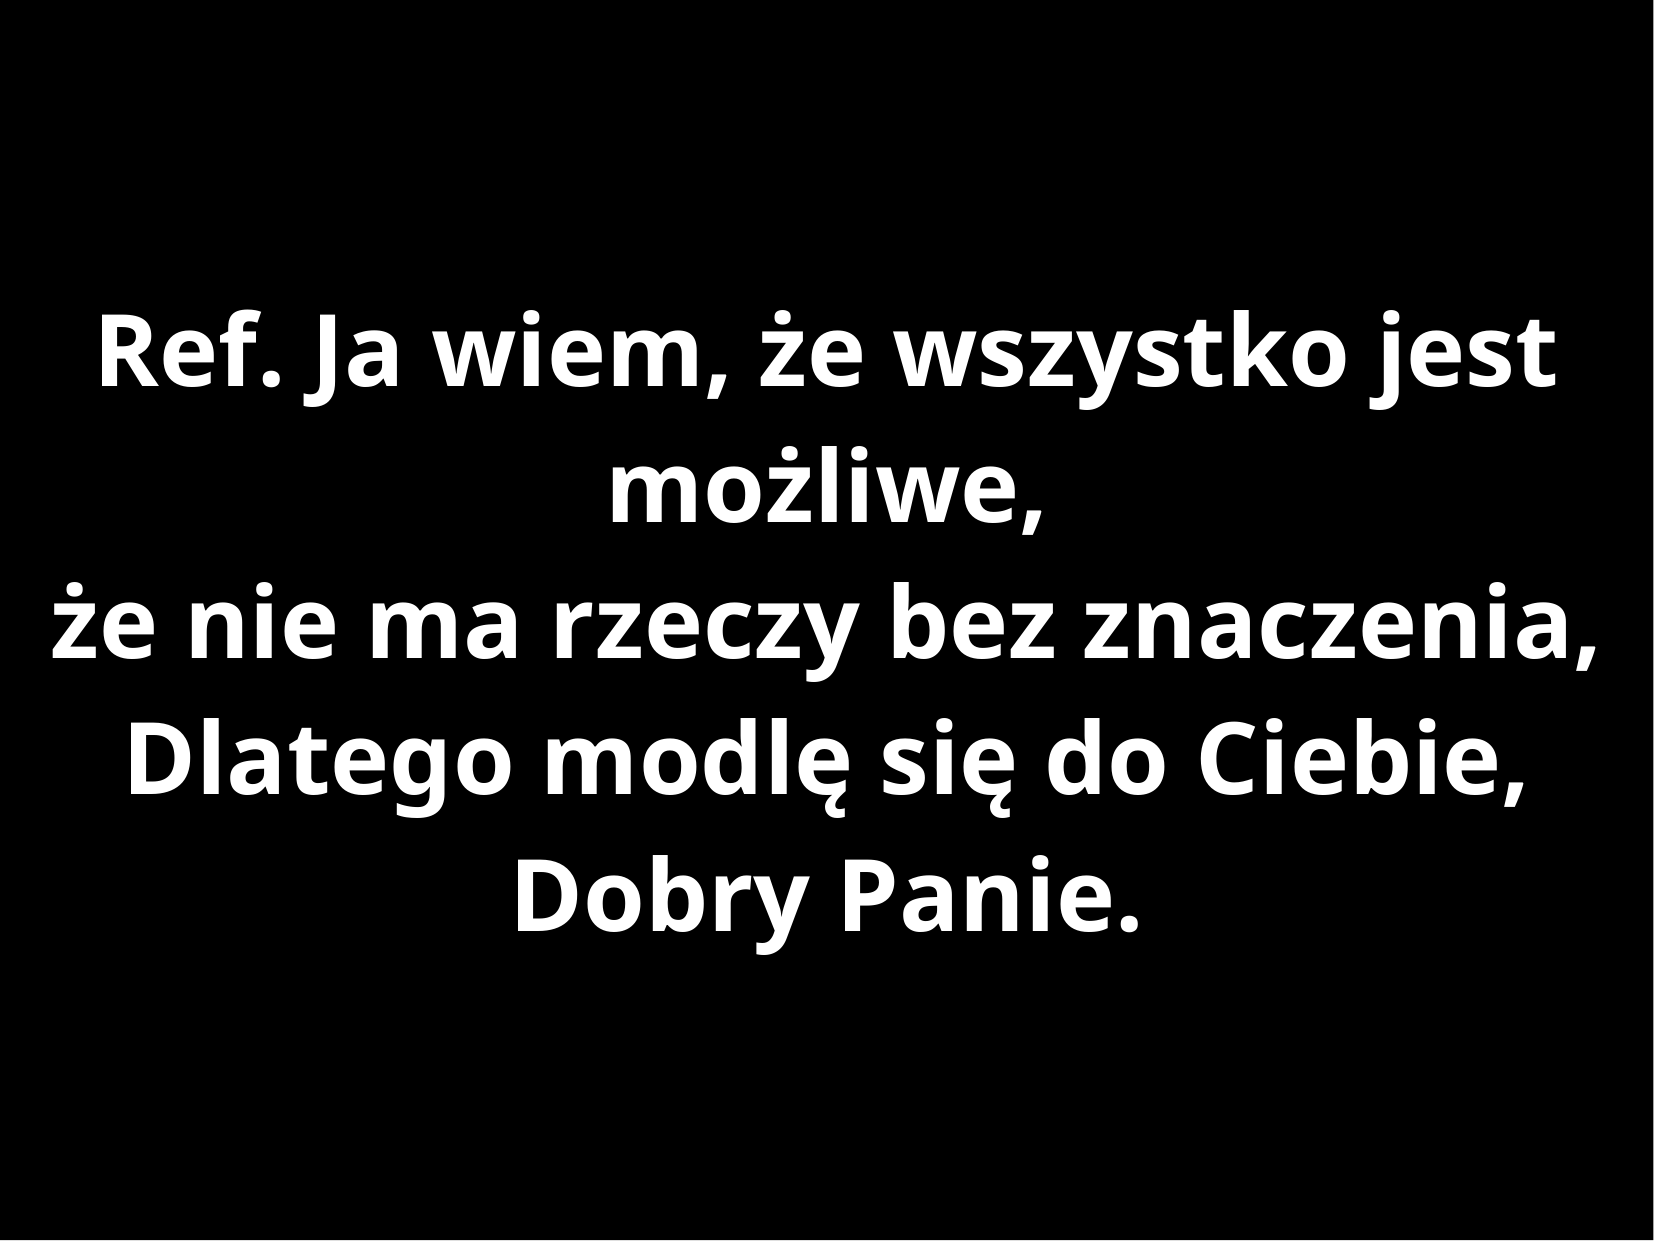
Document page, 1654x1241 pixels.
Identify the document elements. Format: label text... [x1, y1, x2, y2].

title Ref. Ja wiem, że wszystko jest możliwe, że nie ma rzeczy bez znaczenia, Dlatego modlę się do Ciebie, Dobry Panie. [0, 0, 1654, 1241]
